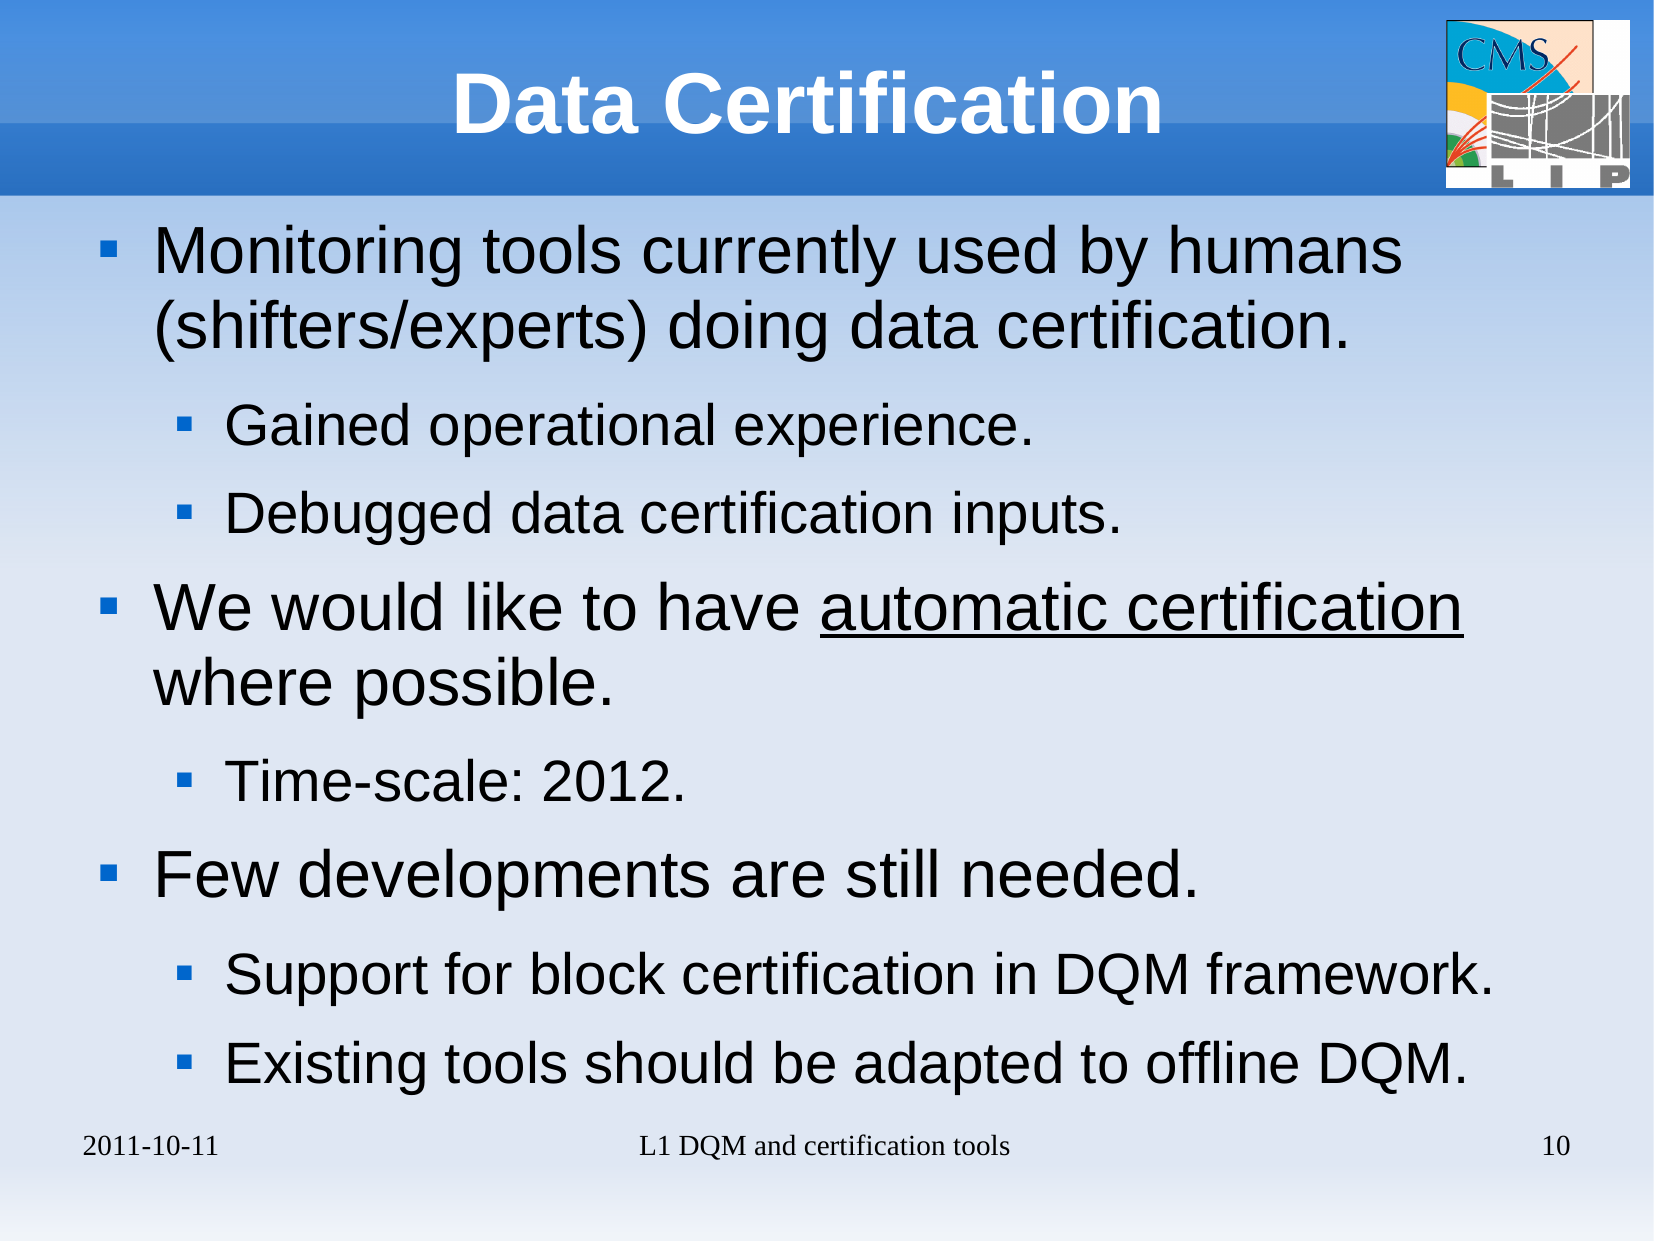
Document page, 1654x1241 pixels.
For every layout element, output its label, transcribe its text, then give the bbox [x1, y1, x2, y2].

title Data Certification [76, 0, 1565, 208]
picture [0, 0, 1654, 1241]
list Monitoring tools currently used by humans (shifters/experts) doing data certification. Gained operational experience. Debugged data certification inputs. We would like to have automatic certification where possible. Time-scale: 2012. Few developments are still needed. Support for block certification in DQM framework. Existing tools should be adapted to offline DQM. [82, 213, 1571, 1096]
